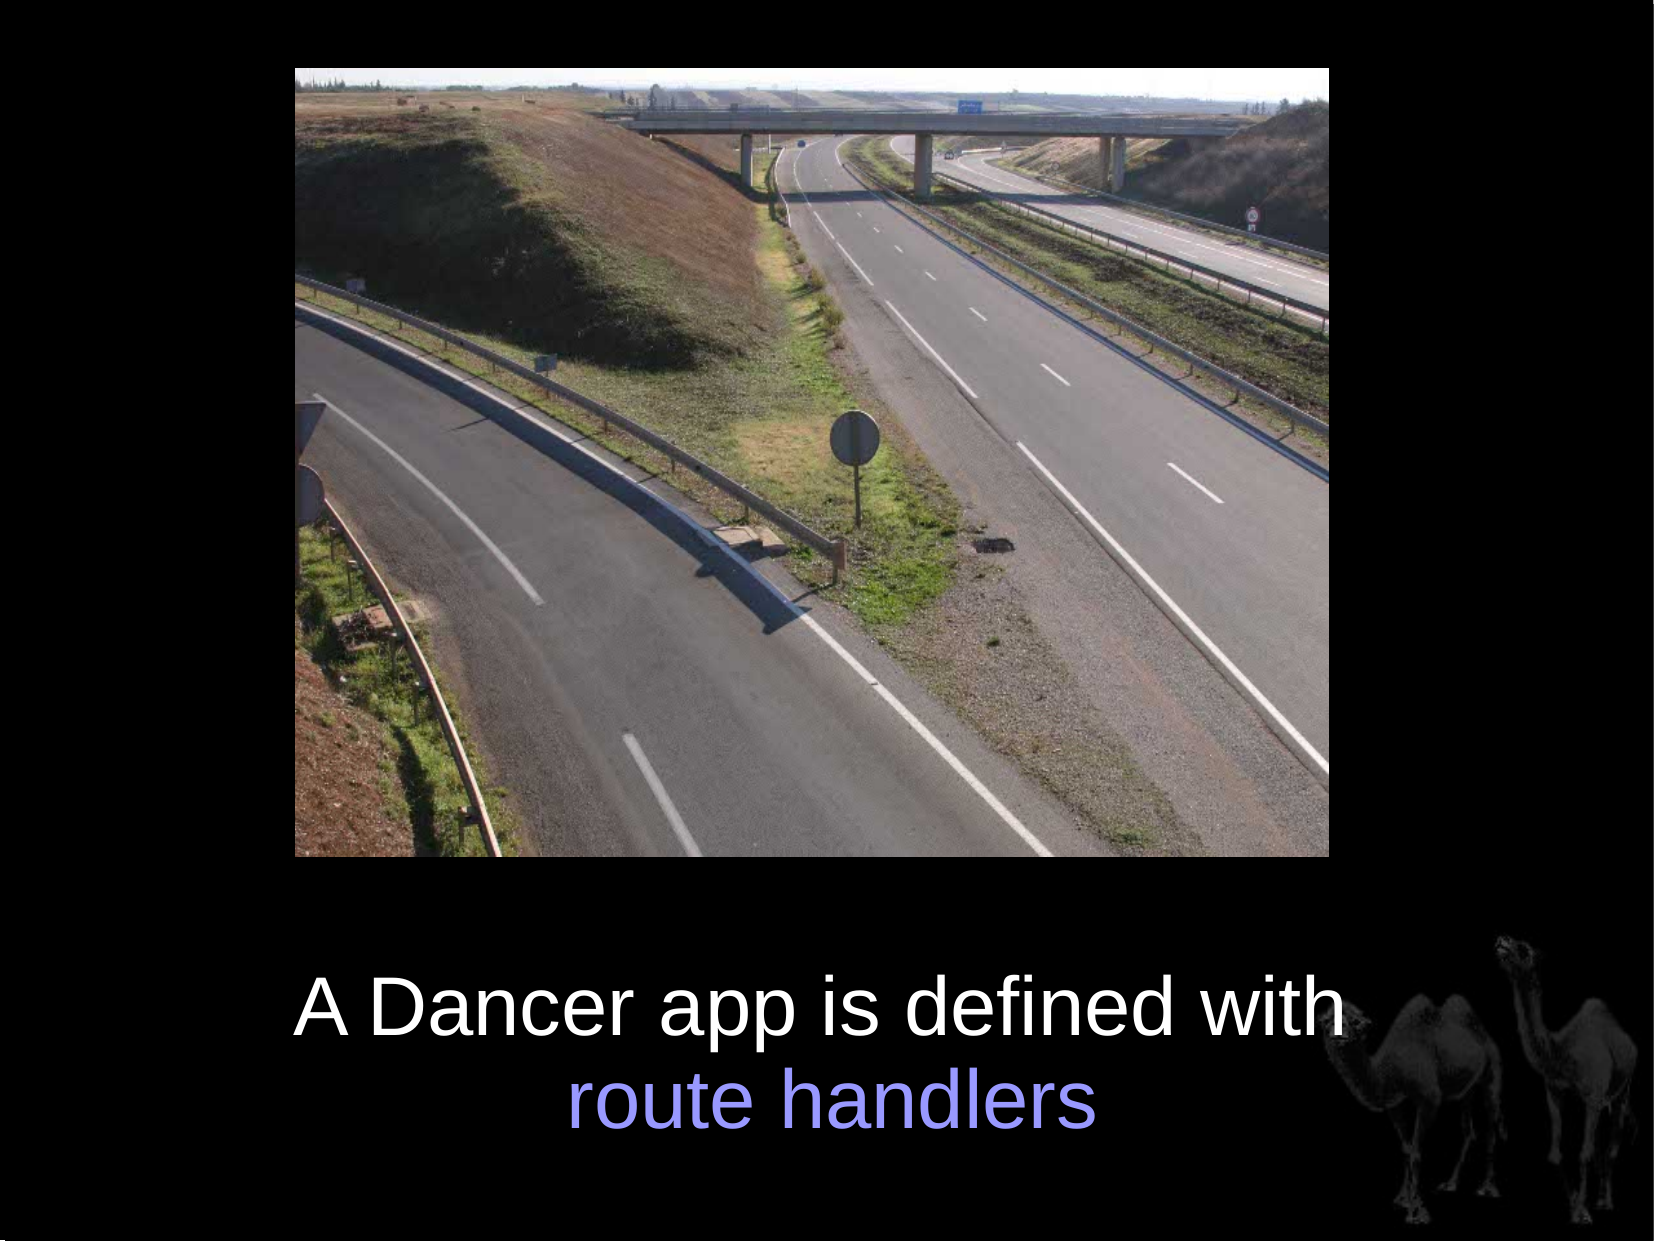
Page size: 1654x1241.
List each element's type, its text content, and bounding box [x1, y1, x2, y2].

picture [5, 4, 1654, 1241]
subtitle A Dancer app is defined with route handlers [88, 214, 1577, 1241]
